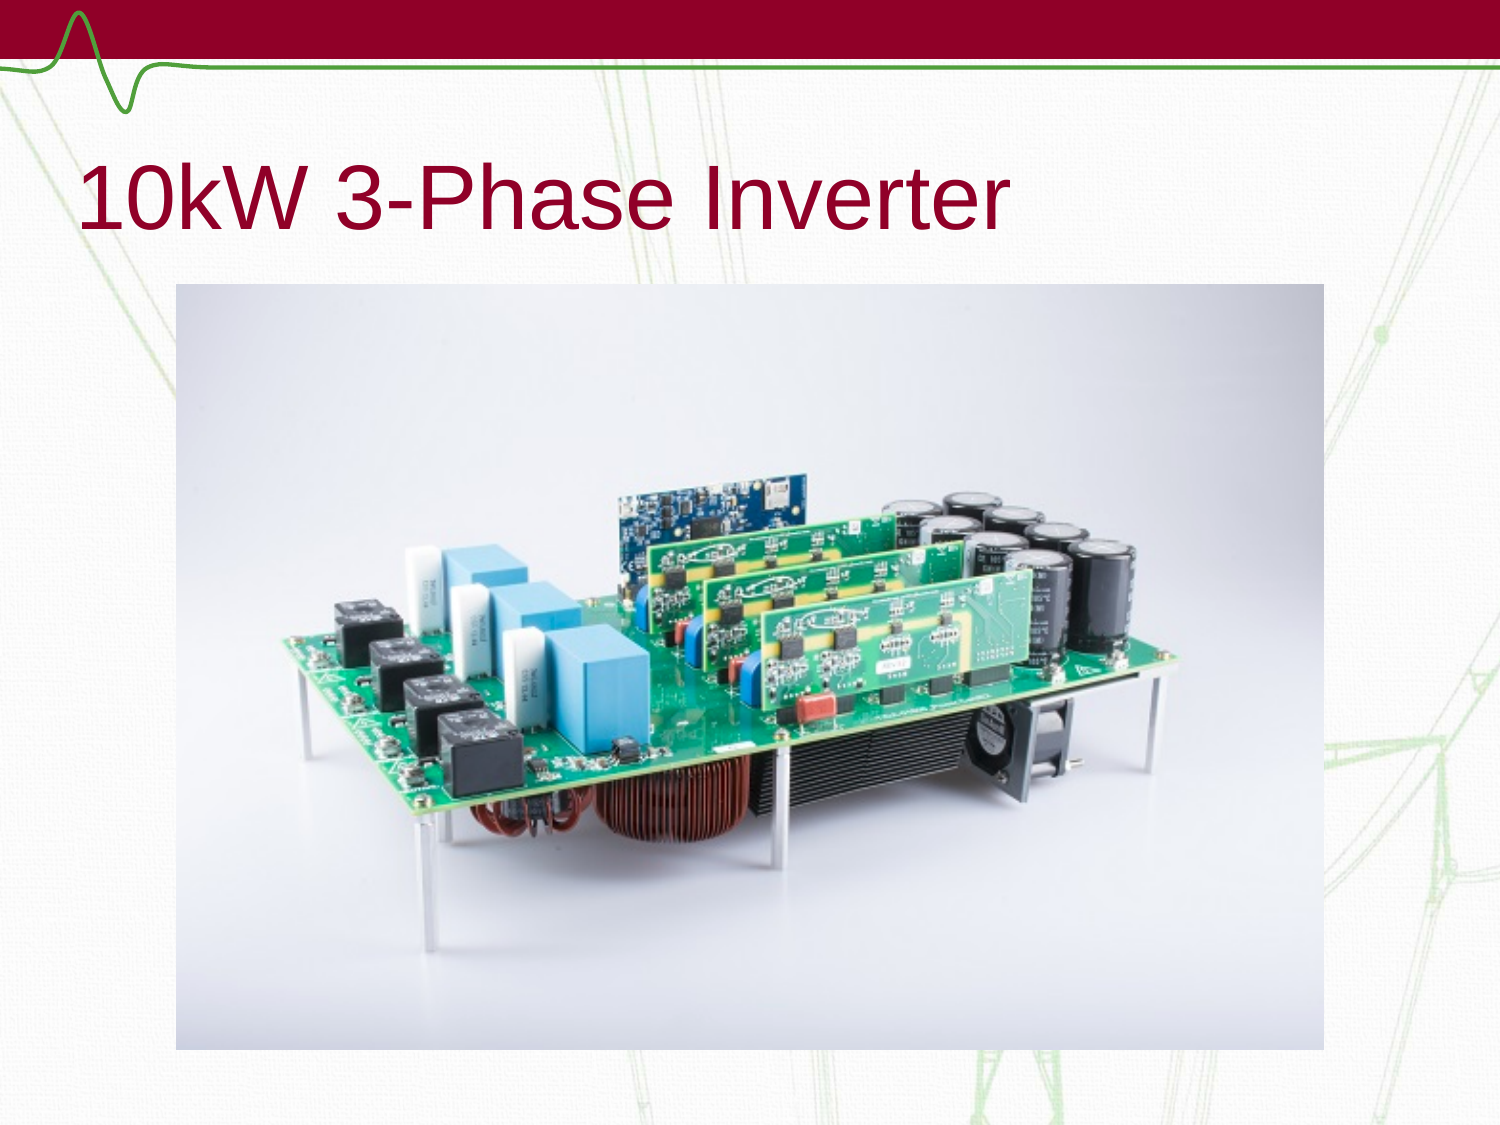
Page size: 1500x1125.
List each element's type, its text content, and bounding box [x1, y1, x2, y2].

picture [102, 59, 1500, 103]
picture [0, 59, 1500, 1125]
title 10kW 3-Phase Inverter [75, 103, 1425, 292]
picture [0, 59, 53, 69]
